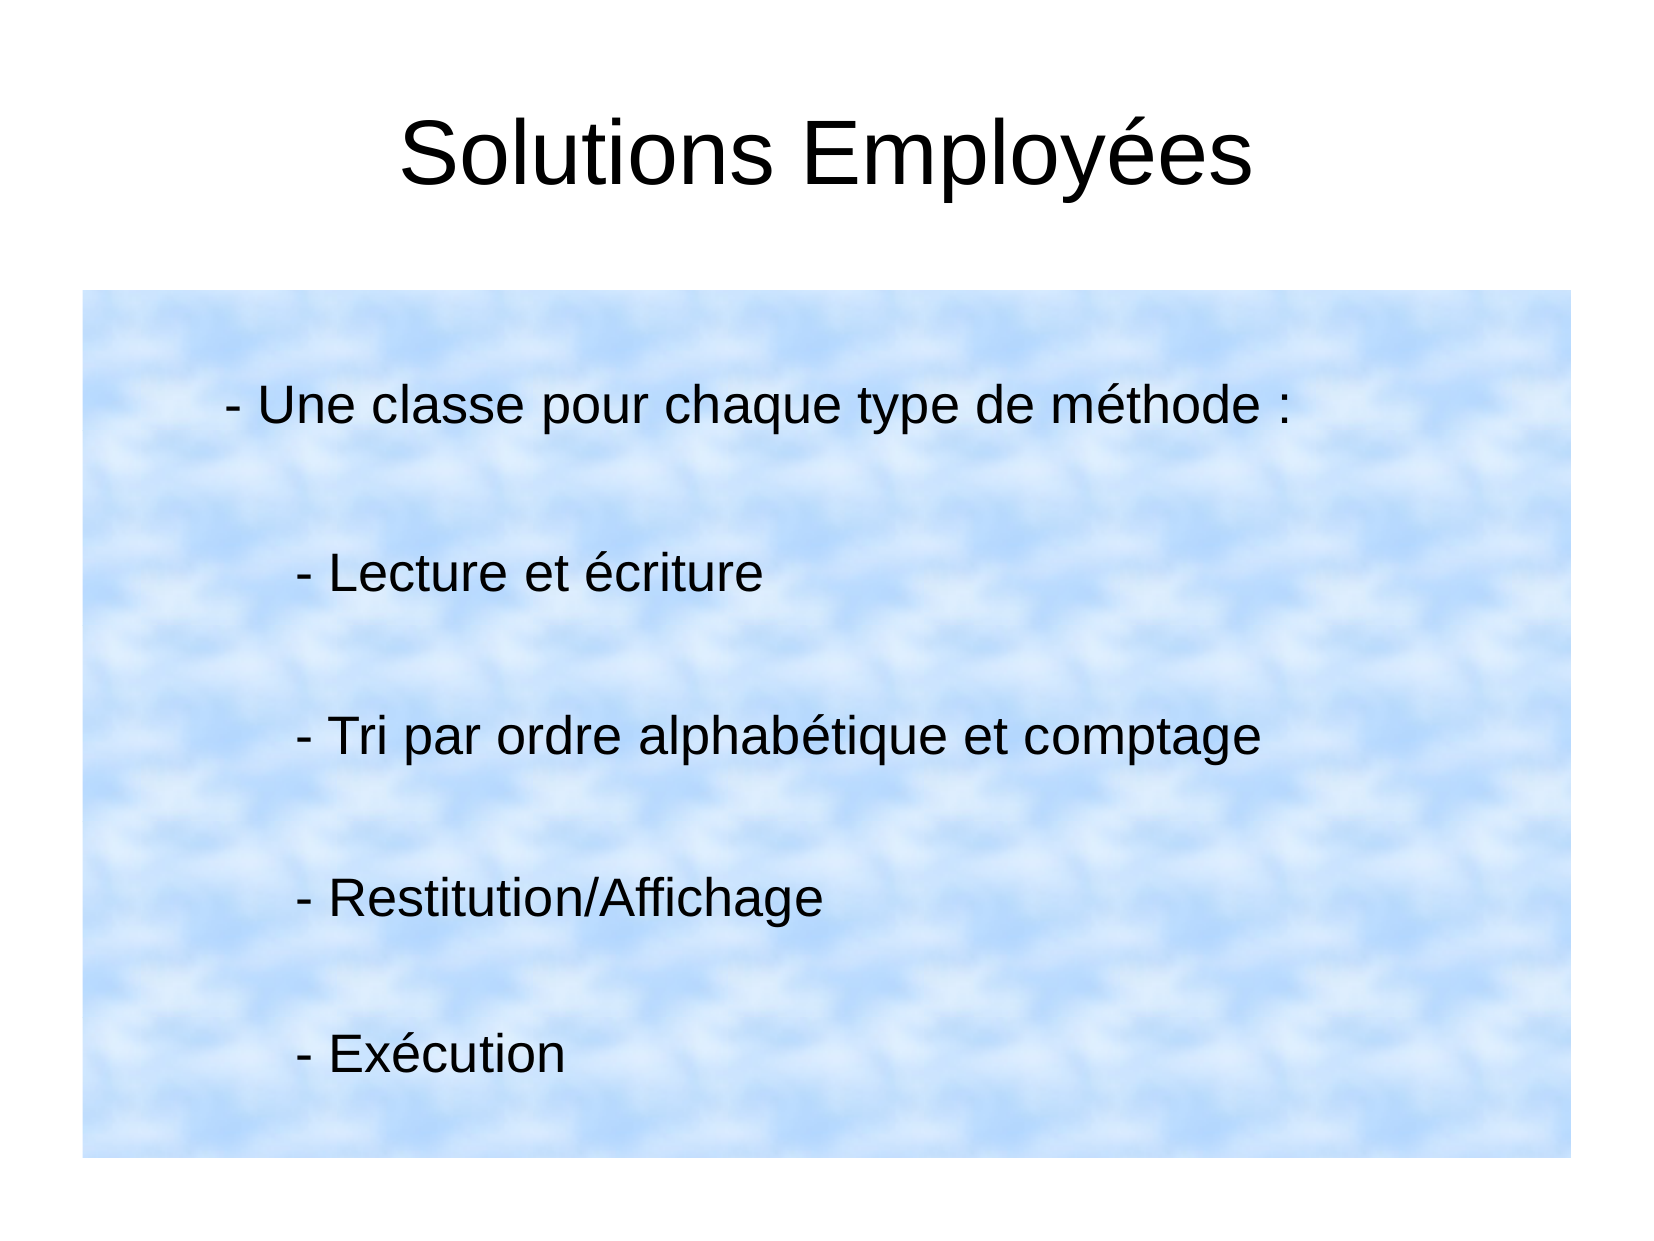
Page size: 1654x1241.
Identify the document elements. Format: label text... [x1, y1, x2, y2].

list - Une classe pour chaque type de méthode : - Lecture et écriture - Tri par ordre alphabétique et comptage - Restitution/Affichage - Exécution [82, 290, 1571, 1158]
title Solutions Employées [82, 49, 1571, 257]
